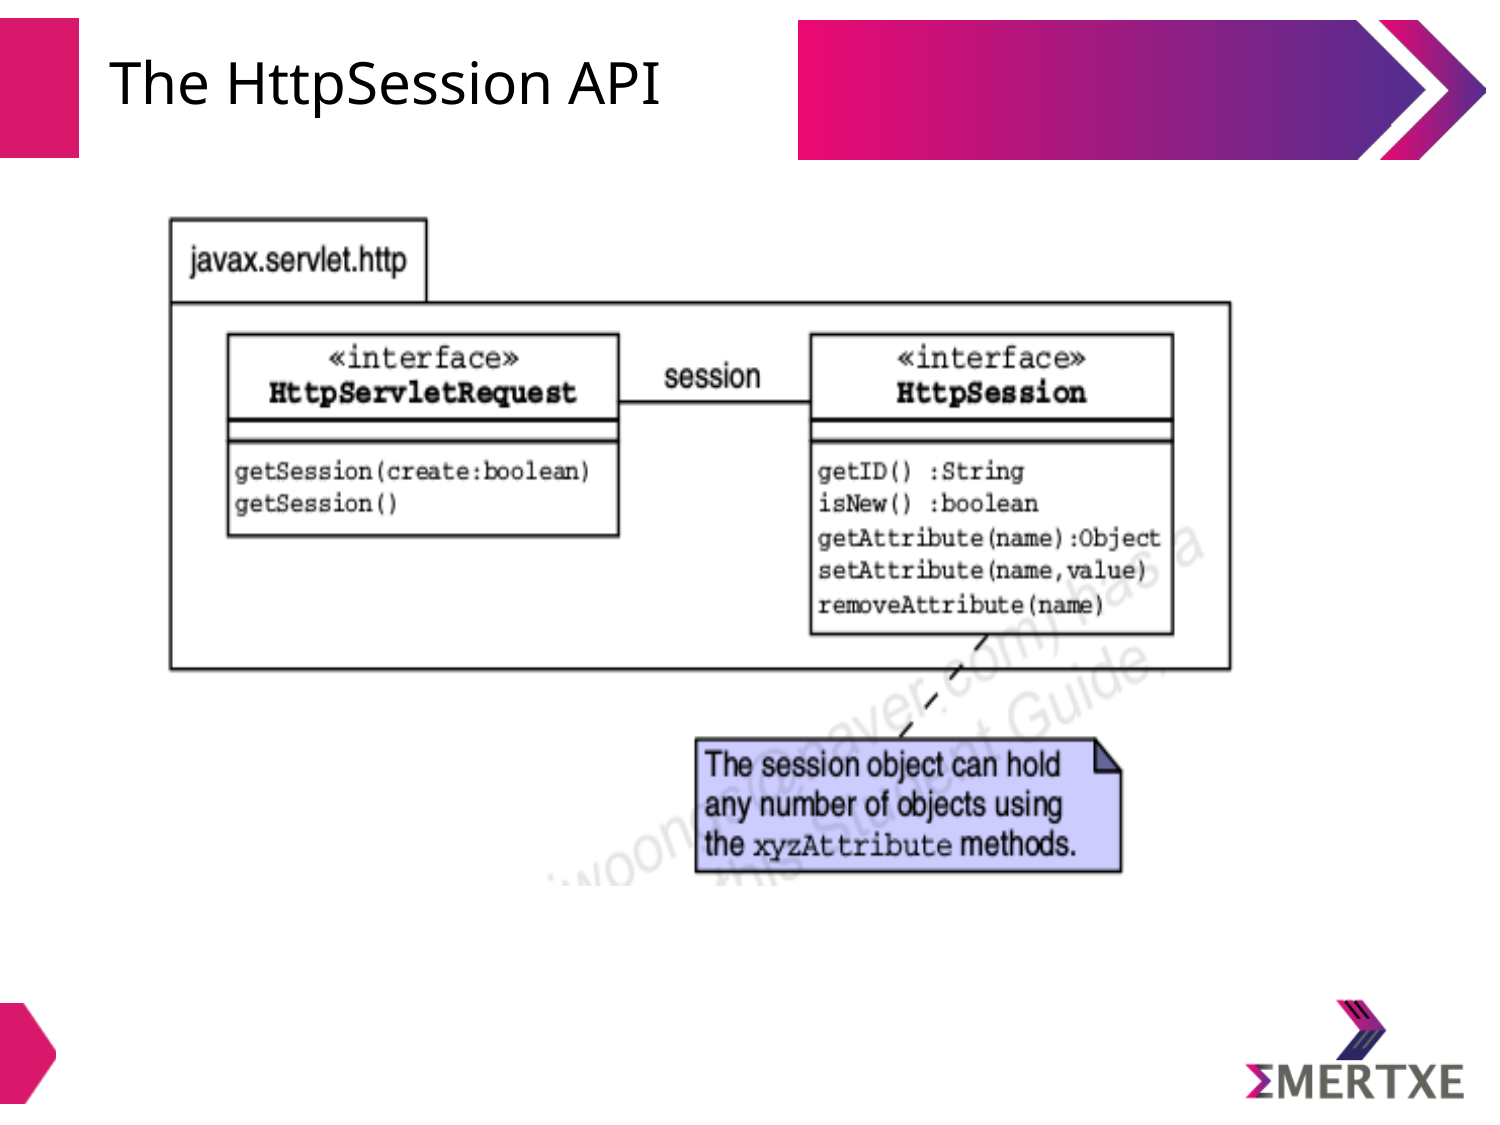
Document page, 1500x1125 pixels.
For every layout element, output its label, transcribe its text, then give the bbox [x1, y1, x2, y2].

picture [1245, 996, 1465, 1099]
picture [94, 188, 1347, 886]
picture [798, 20, 1486, 160]
text_box The HttpSession API [94, 35, 745, 119]
